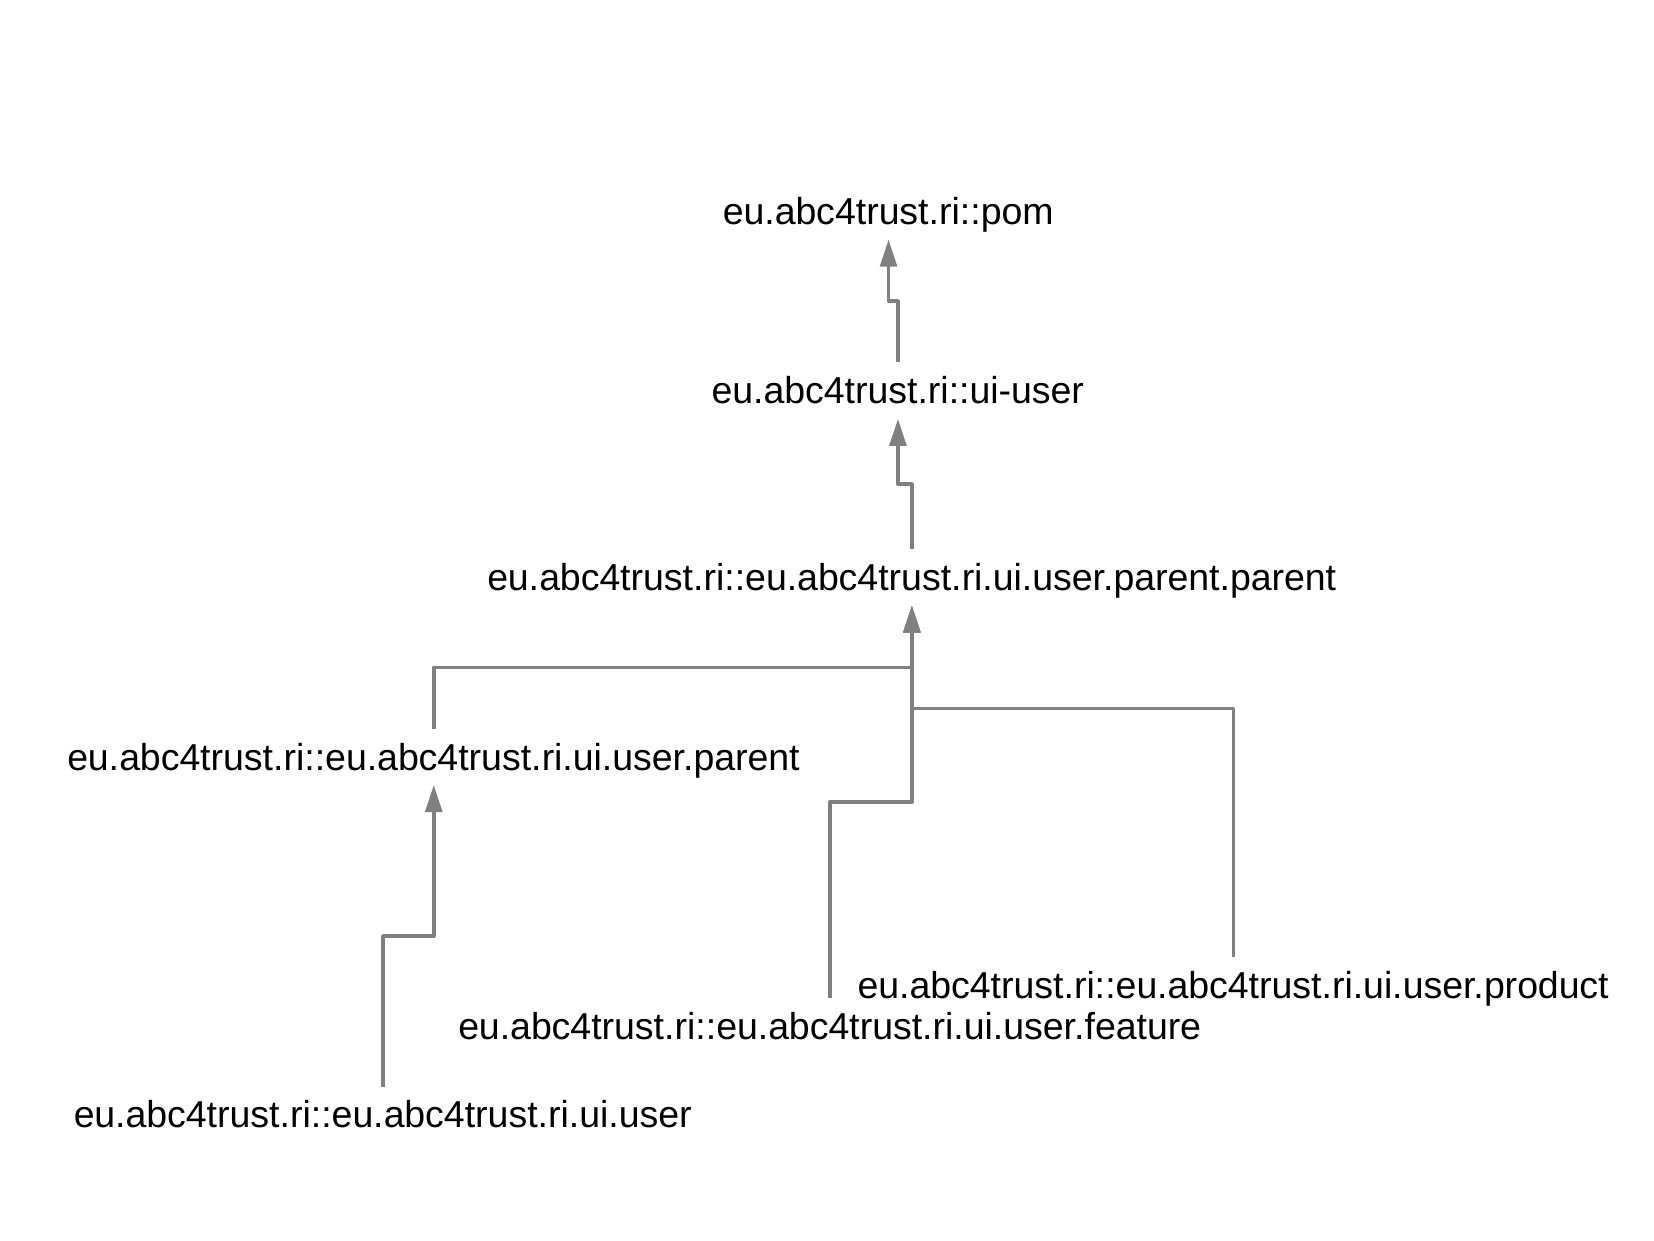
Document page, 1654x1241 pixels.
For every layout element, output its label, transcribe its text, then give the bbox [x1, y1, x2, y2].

text_box eu.abc4trust.ri::eu.abc4trust.ri.ui.user.parent [52, 728, 815, 786]
text_box eu.abc4trust.ri::ui-user [696, 362, 1100, 420]
text_box eu.abc4trust.ri::eu.abc4trust.ri.ui.user.feature [443, 998, 1217, 1055]
text_box eu.abc4trust.ri::pom [708, 183, 1069, 240]
text_box eu.abc4trust.ri::eu.abc4trust.ri.ui.user.product [842, 956, 1625, 1014]
text_box eu.abc4trust.ri::eu.abc4trust.ri.ui.user [59, 1086, 707, 1144]
text_box eu.abc4trust.ri::eu.abc4trust.ri.ui.user.parent.parent [472, 549, 1352, 607]
